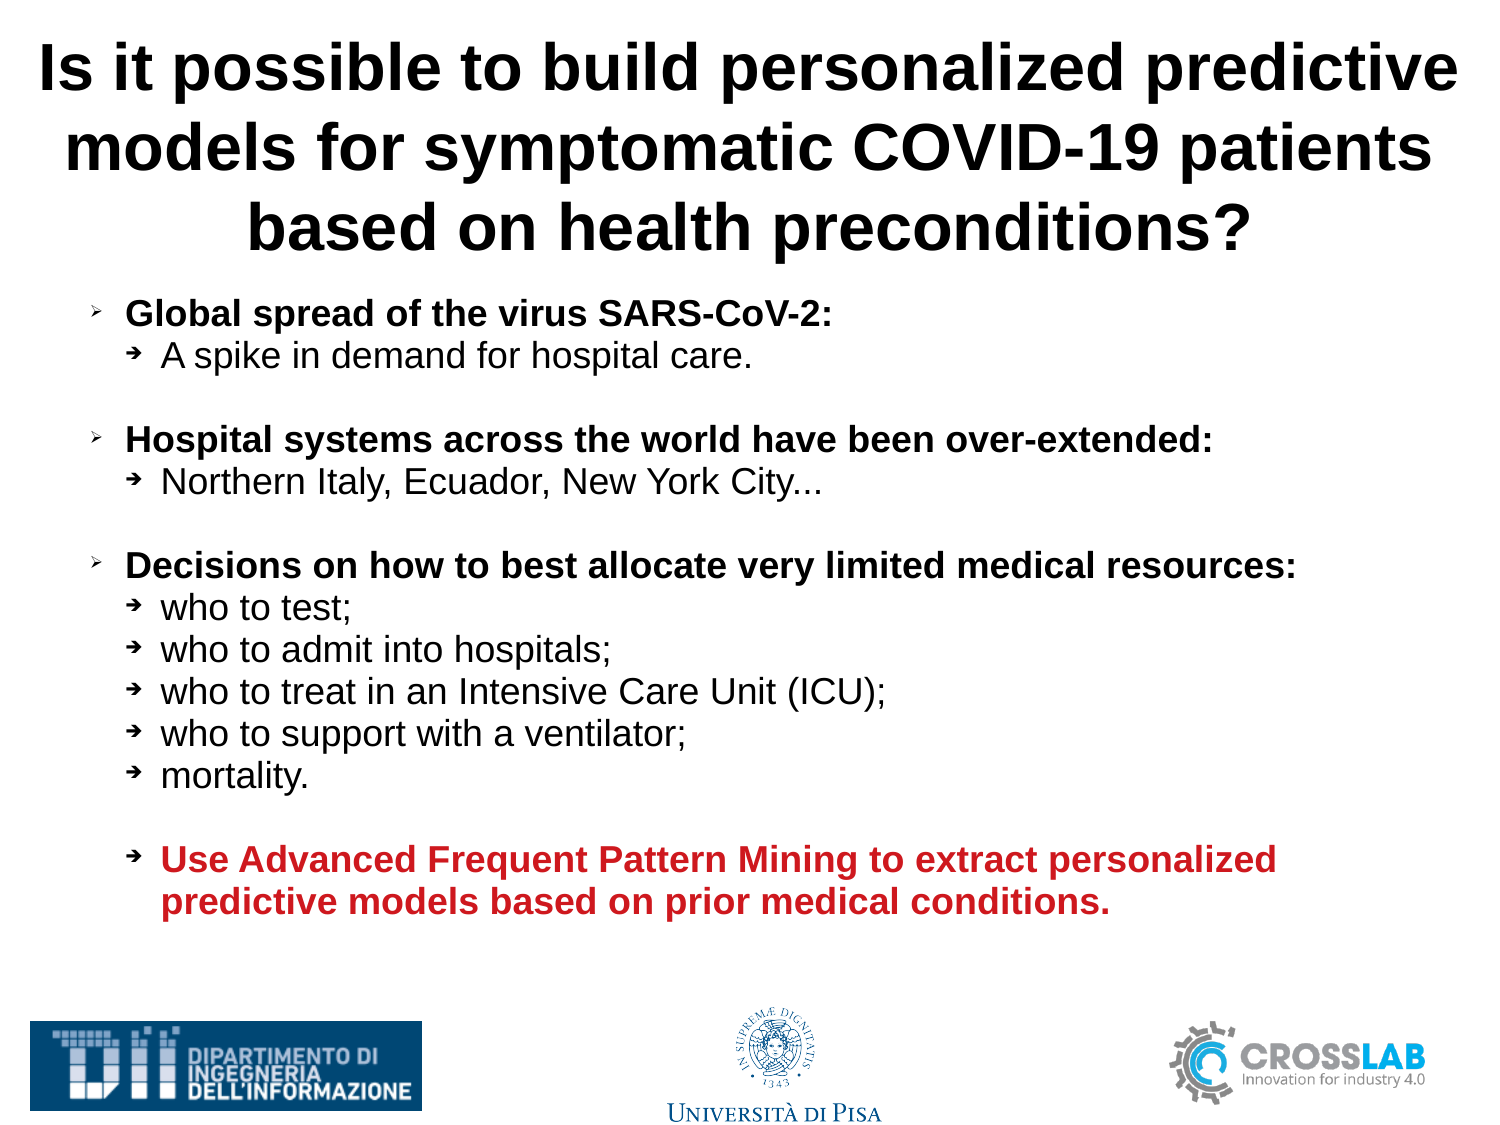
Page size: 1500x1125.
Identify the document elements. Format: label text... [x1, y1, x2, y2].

picture [30, 1021, 422, 1111]
text_box Global spread of the virus SARS-CoV-2: A spike in demand for hospital care. Hospital systems across the world have been over-extended: Northern Italy, Ecuador, New York City... Decisions on how to best allocate very limited medical resources: who to test; who to admit into hospitals; who to treat in an Intensive Care Unit (ICU); who to support with a ventilator; mortality. Use Advanced Frequent Pattern Mining to extract personalized predictive models based on prior medical conditions. [0, 285, 1500, 991]
picture [1169, 1021, 1425, 1105]
picture [667, 1007, 882, 1122]
text_box Is it possible to build personalized predictive models for symptomatic COVID-19 patients based on health preconditions? [0, 2, 1500, 285]
